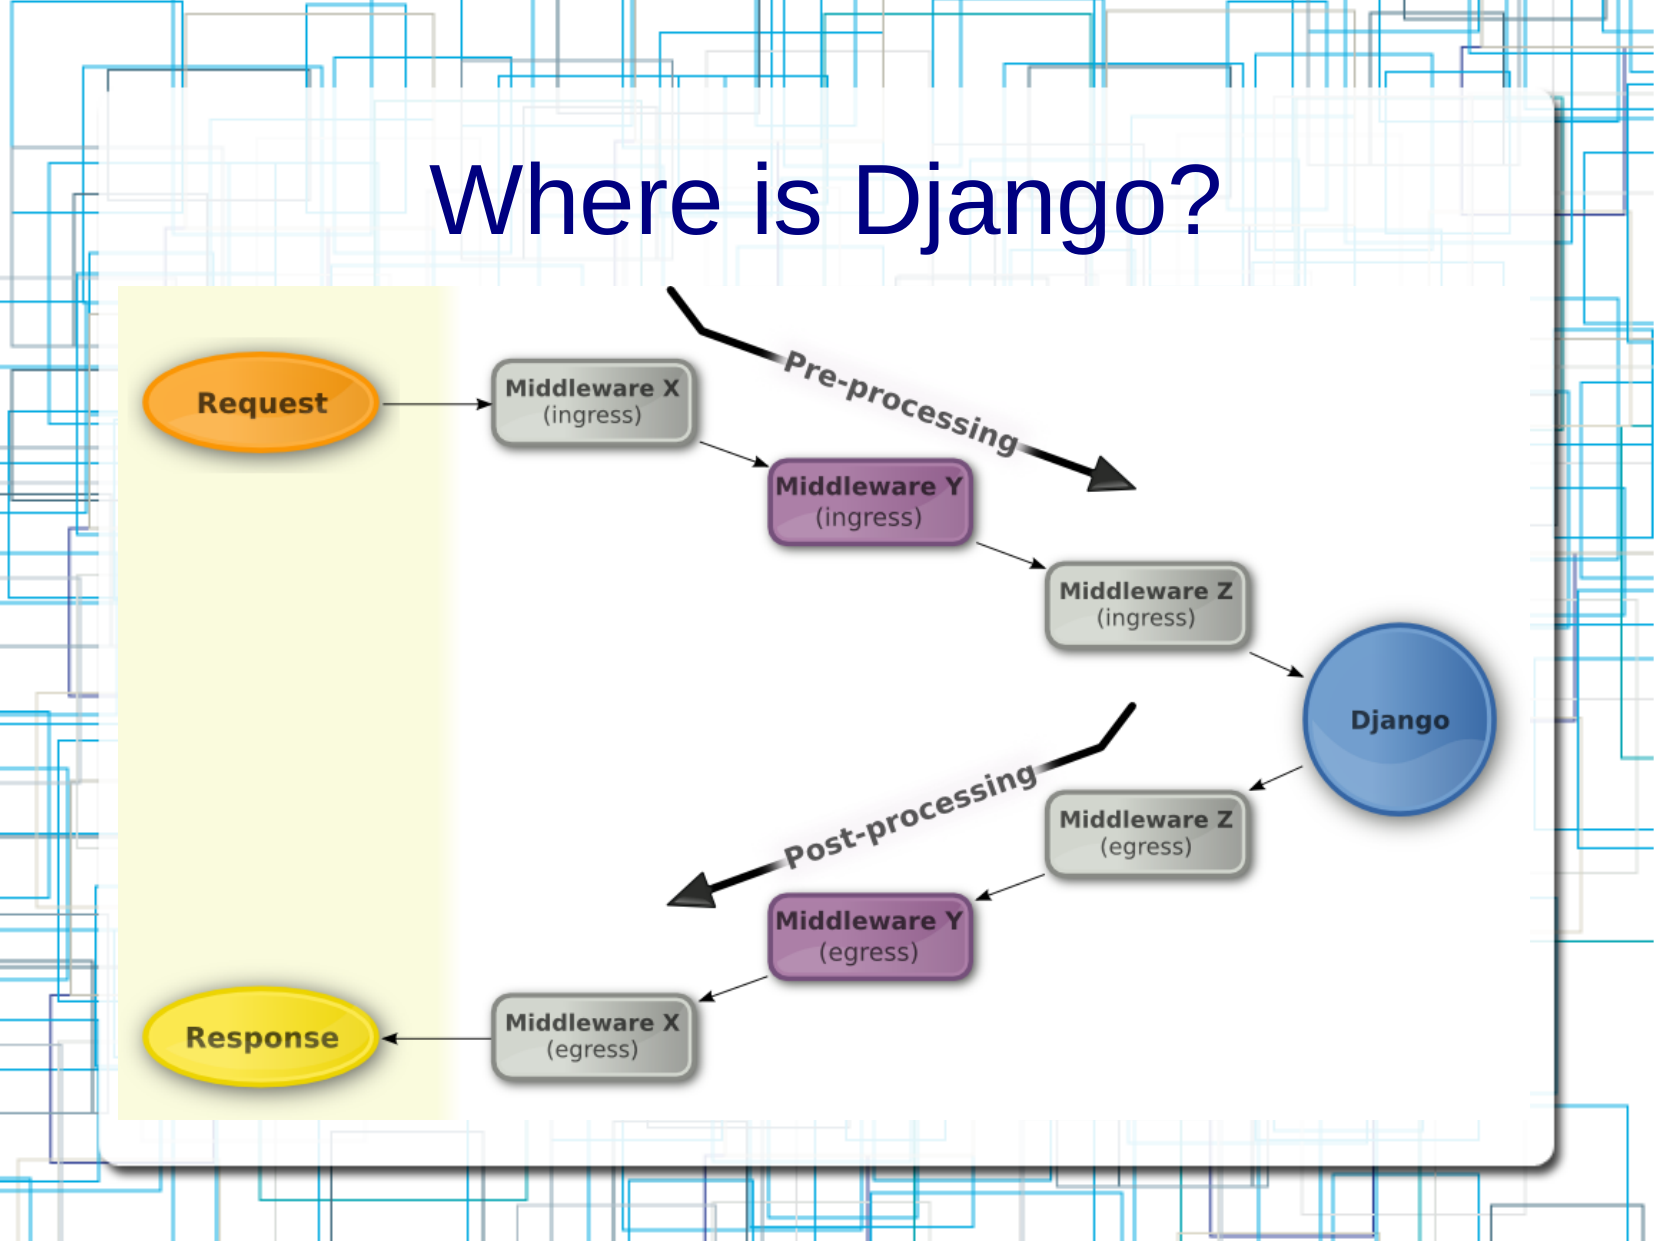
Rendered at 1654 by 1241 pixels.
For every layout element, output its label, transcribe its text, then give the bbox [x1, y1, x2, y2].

picture [0, 0, 1654, 1241]
title Where is Django? [118, 104, 1536, 297]
